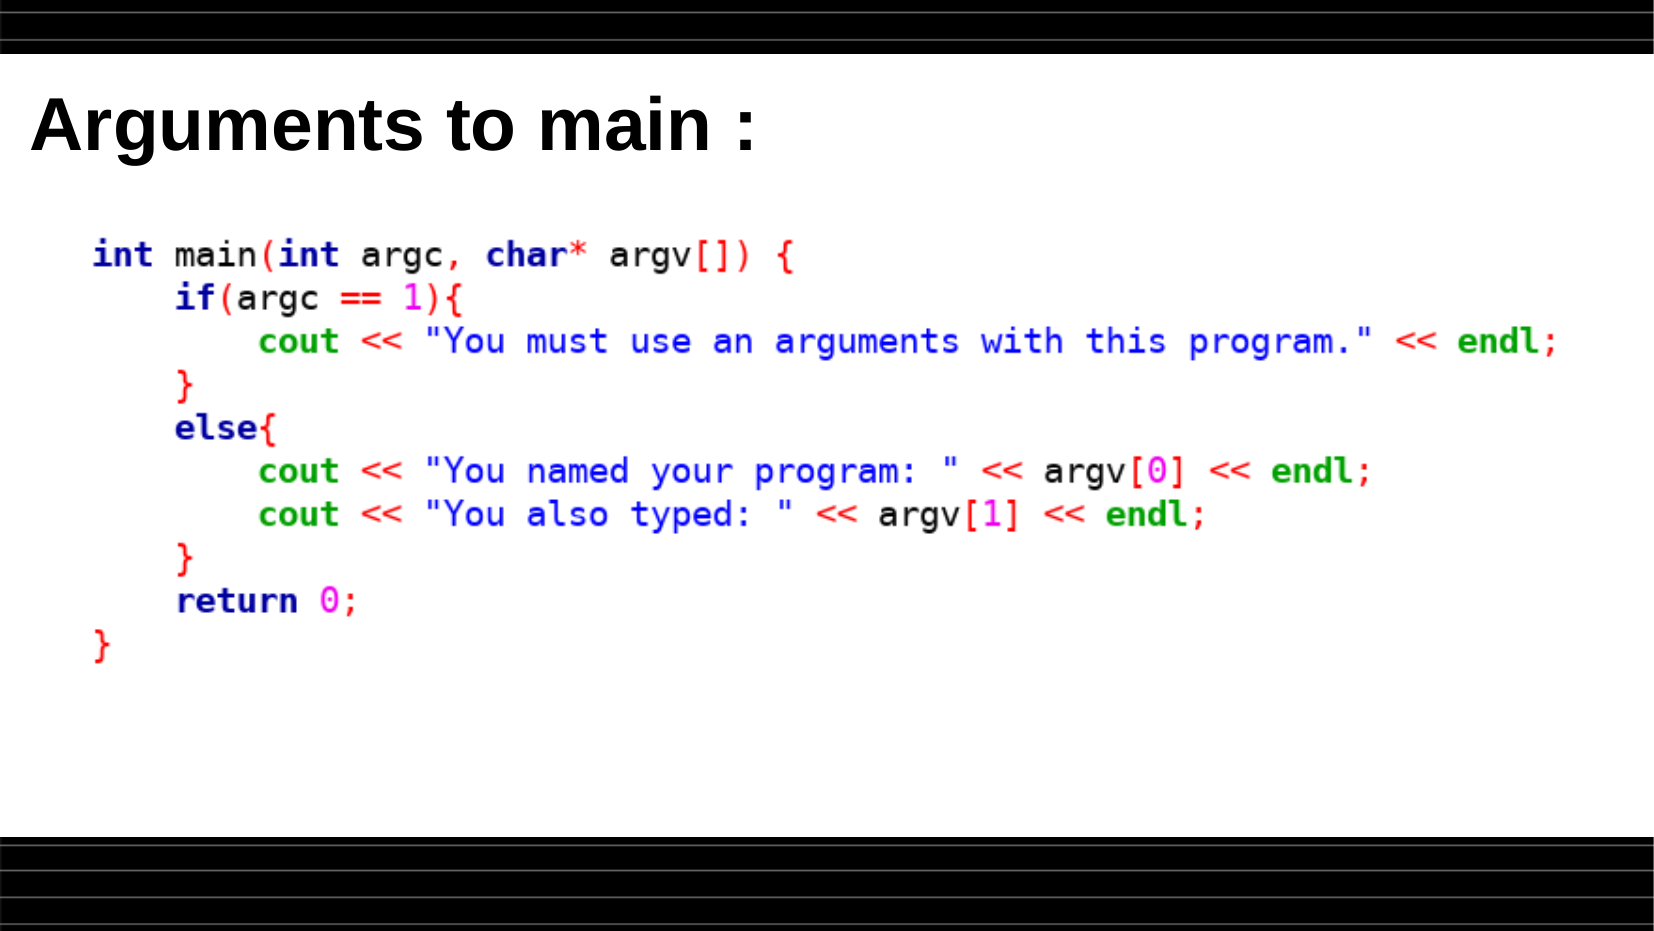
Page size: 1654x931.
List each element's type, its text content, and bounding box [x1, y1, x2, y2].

picture [0, 837, 1654, 931]
text_box Arguments to main : [15, 75, 1546, 174]
picture [90, 231, 1574, 676]
picture [0, 0, 1654, 54]
